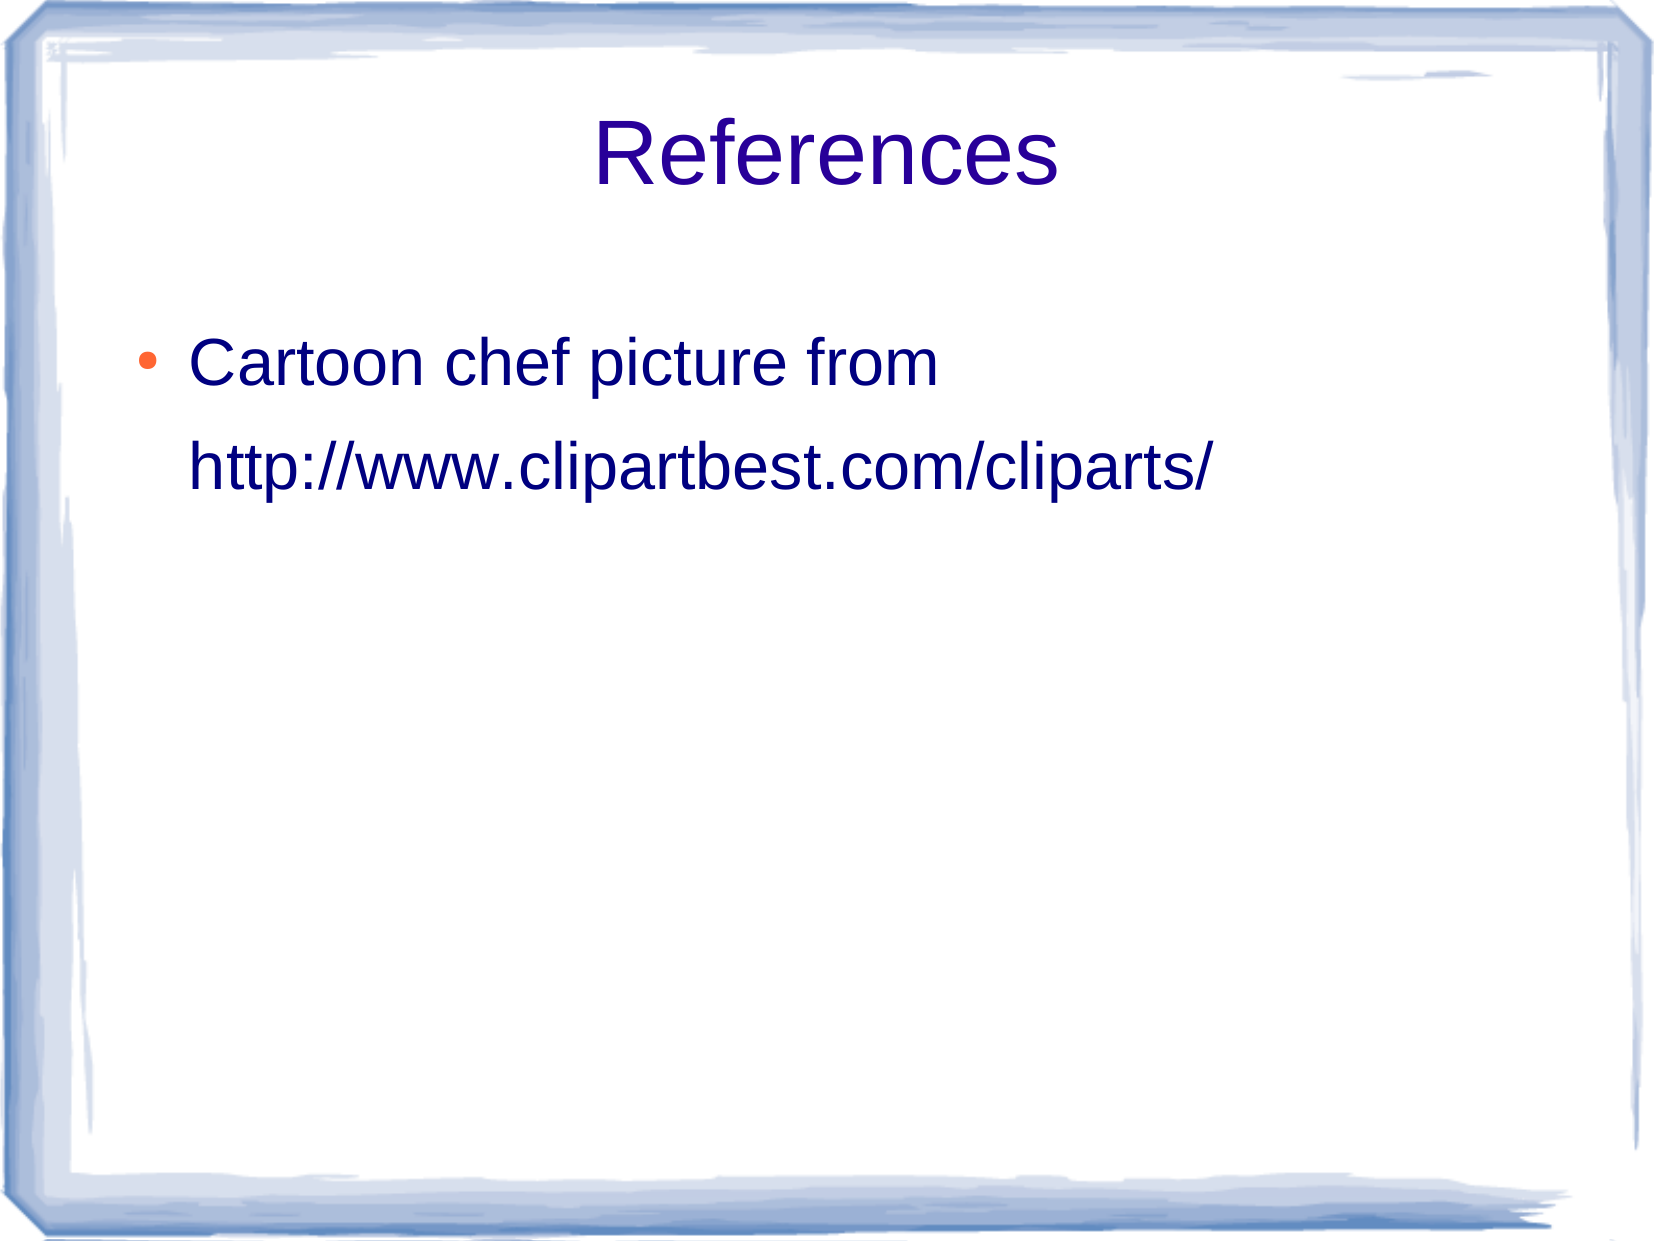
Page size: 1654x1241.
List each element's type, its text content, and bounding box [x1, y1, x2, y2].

picture [0, 0, 1654, 1241]
list Cartoon chef picture from http://www.clipartbest.com/cliparts/ [118, 324, 1571, 1004]
title References [82, 49, 1571, 257]
